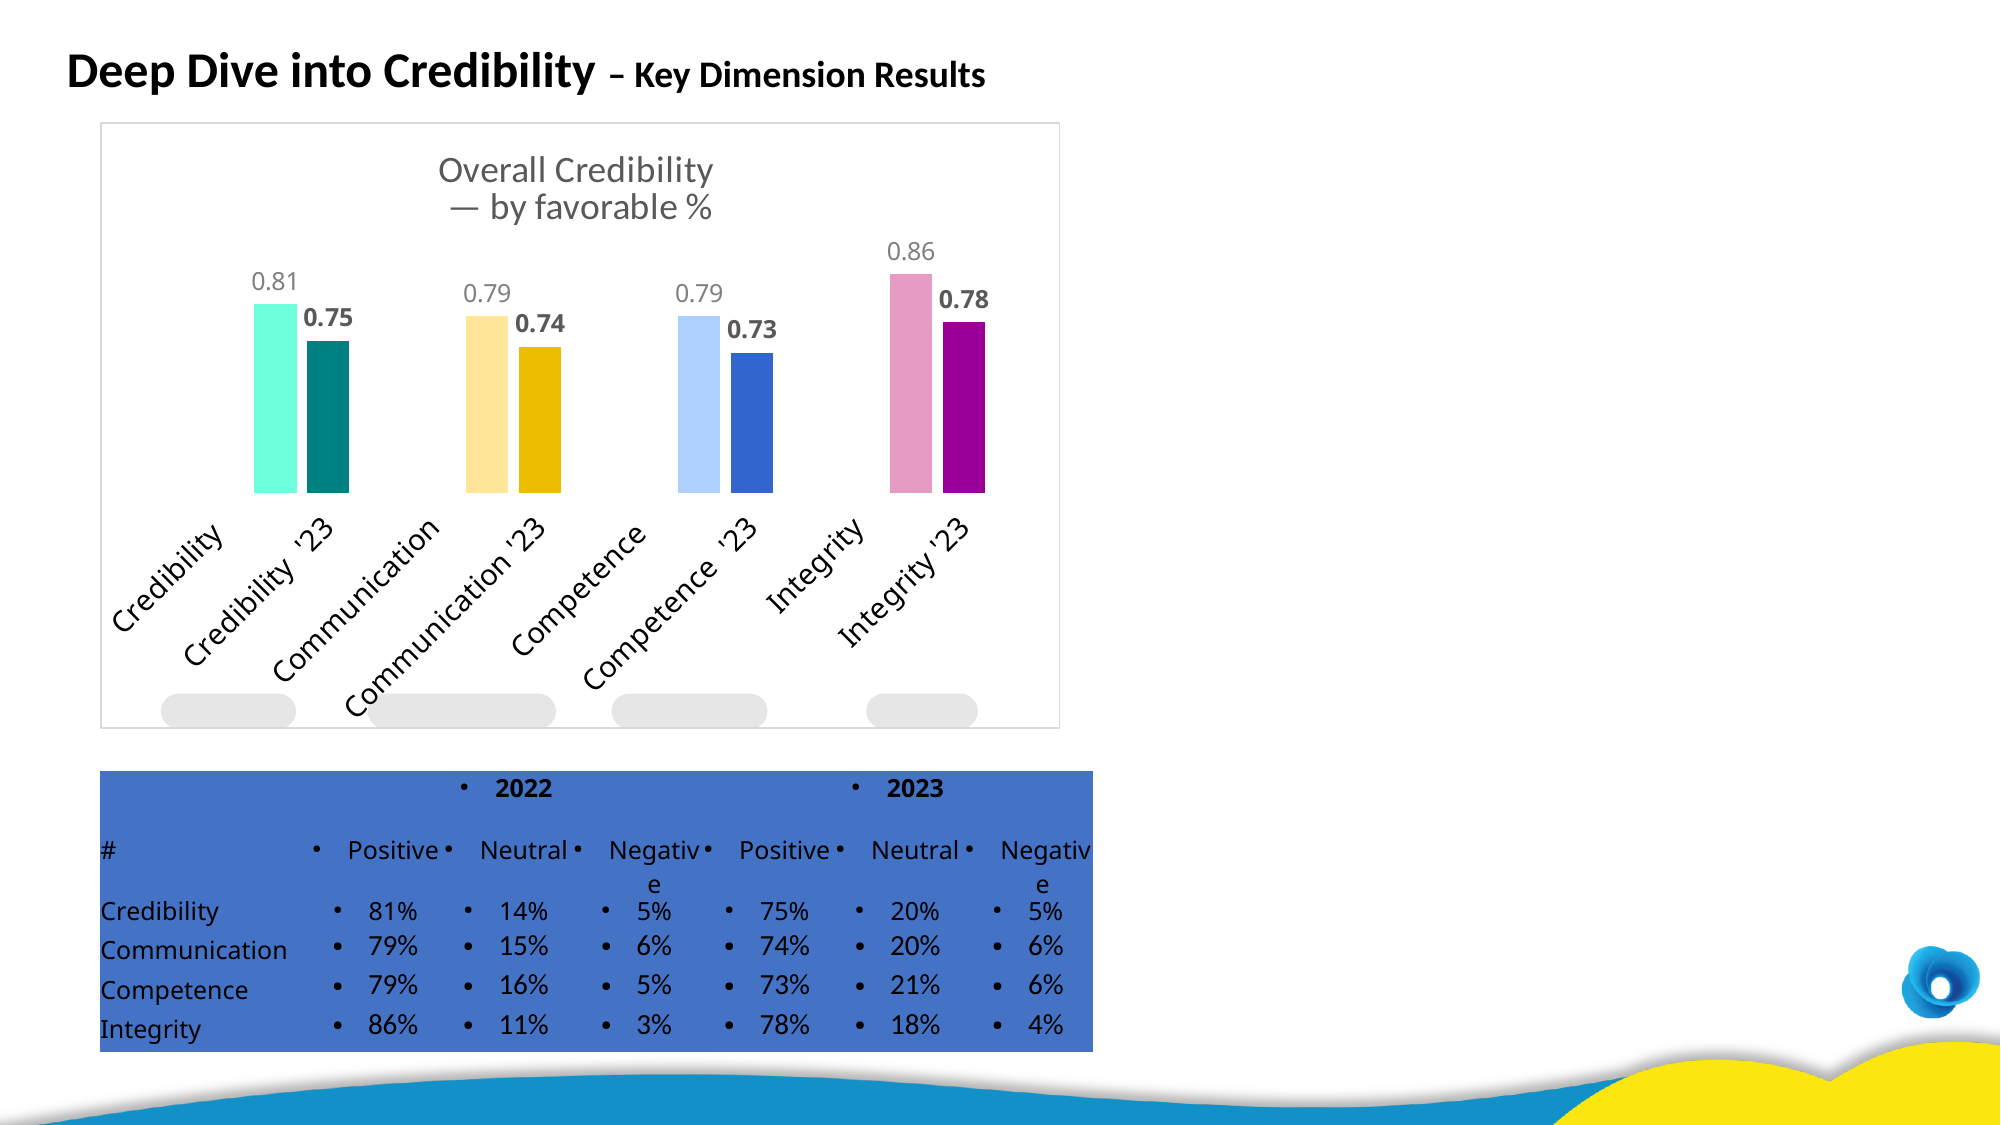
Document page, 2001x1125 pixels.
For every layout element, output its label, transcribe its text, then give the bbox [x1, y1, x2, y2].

table_cell Positive [310, 832, 441, 894]
table_cell 14% [441, 894, 571, 933]
table_cell 15% [441, 933, 571, 973]
table_cell Credibility [100, 894, 310, 933]
table_cell 6% [571, 933, 702, 973]
table_cell Negative [963, 832, 1093, 894]
table_cell 21% [832, 973, 963, 1012]
table_cell 5% [571, 894, 702, 933]
table_cell # [100, 832, 310, 894]
table_cell 81% [310, 894, 441, 933]
table_cell 4% [963, 1012, 1093, 1052]
table_cell 5% [571, 973, 702, 1012]
text_box Deep Dive into Credibility – Key Dimension Results [51, 29, 1786, 106]
table_cell Positive [702, 832, 832, 894]
table_cell 78% [702, 1012, 832, 1052]
table_cell 6% [963, 933, 1093, 973]
table_cell 6% [963, 973, 1093, 1012]
table_cell Neutral [832, 832, 963, 894]
table_cell 18% [832, 1012, 963, 1052]
table_cell 79% [310, 933, 441, 973]
table_header 2023 [702, 771, 1093, 832]
table_cell Negative [571, 832, 702, 894]
table_cell 86% [310, 1012, 441, 1052]
table_cell Communication [100, 933, 310, 973]
table_cell 79% [310, 973, 441, 1012]
table_cell Neutral [441, 832, 571, 894]
table_cell 16% [441, 973, 571, 1012]
table_cell 20% [832, 933, 963, 973]
table_cell 5% [963, 894, 1093, 933]
table_cell 11% [441, 1012, 571, 1052]
table_cell Integrity [100, 1012, 310, 1052]
table_header 2022 [310, 771, 702, 832]
table_cell 73% [702, 973, 832, 1012]
table_cell 75% [702, 894, 832, 933]
table_cell 74% [702, 933, 832, 973]
table_cell 20% [832, 894, 963, 933]
table_header [100, 771, 310, 832]
table_cell 3% [571, 1012, 702, 1052]
chart [100, 122, 1061, 729]
table_cell Competence [100, 973, 310, 1012]
